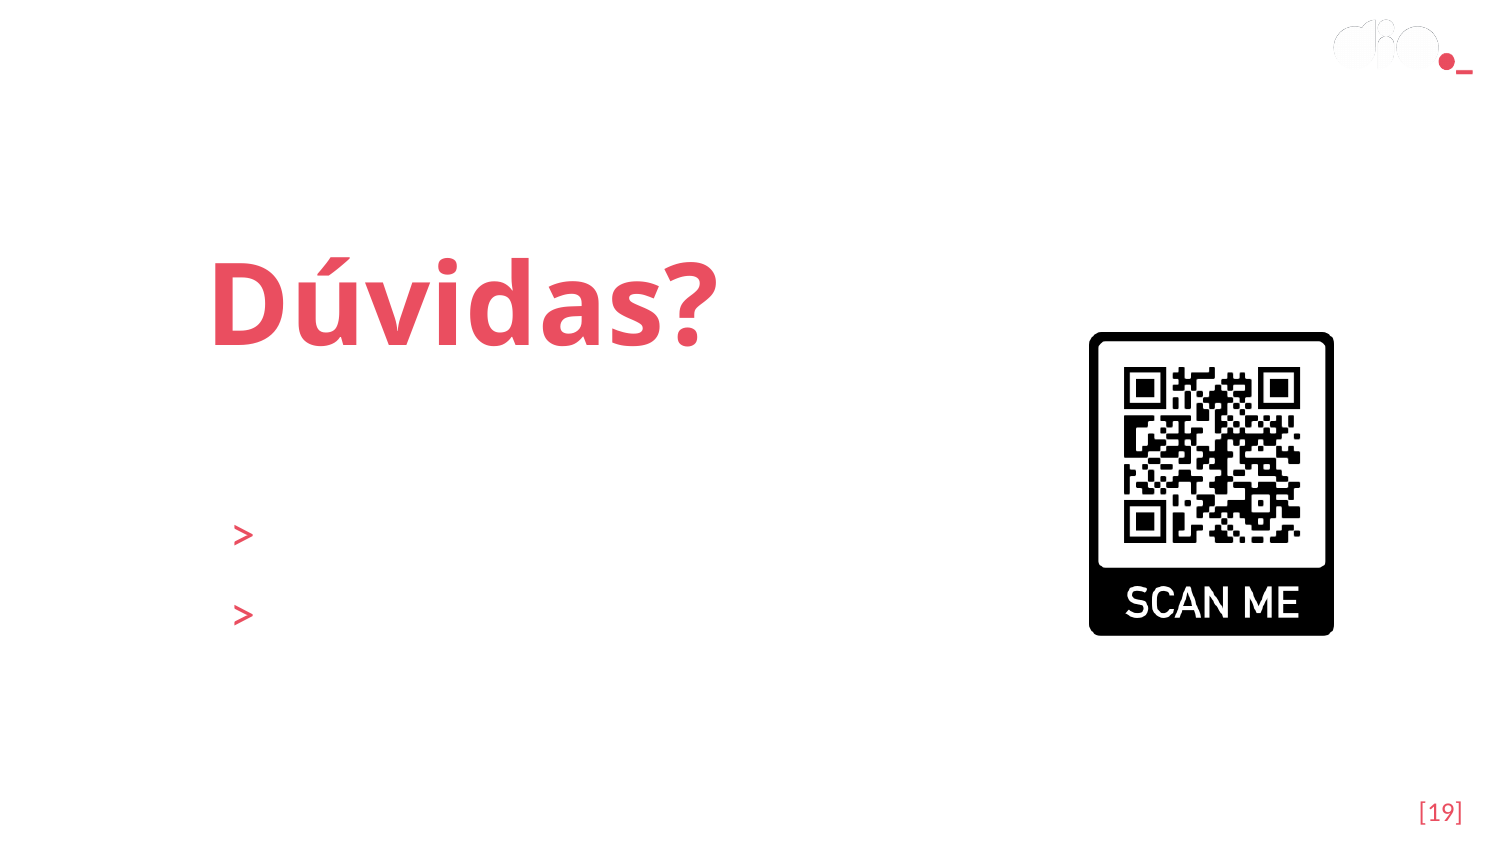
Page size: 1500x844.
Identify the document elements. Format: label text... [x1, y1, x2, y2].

picture [1089, 332, 1334, 636]
text_box > Fórum/Artigos > Comunidade Online (Discord) [190, 485, 920, 636]
text_box [] [1403, 779, 1494, 844]
picture [1333, 19, 1473, 75]
text_box Dúvidas? [190, 216, 1270, 366]
